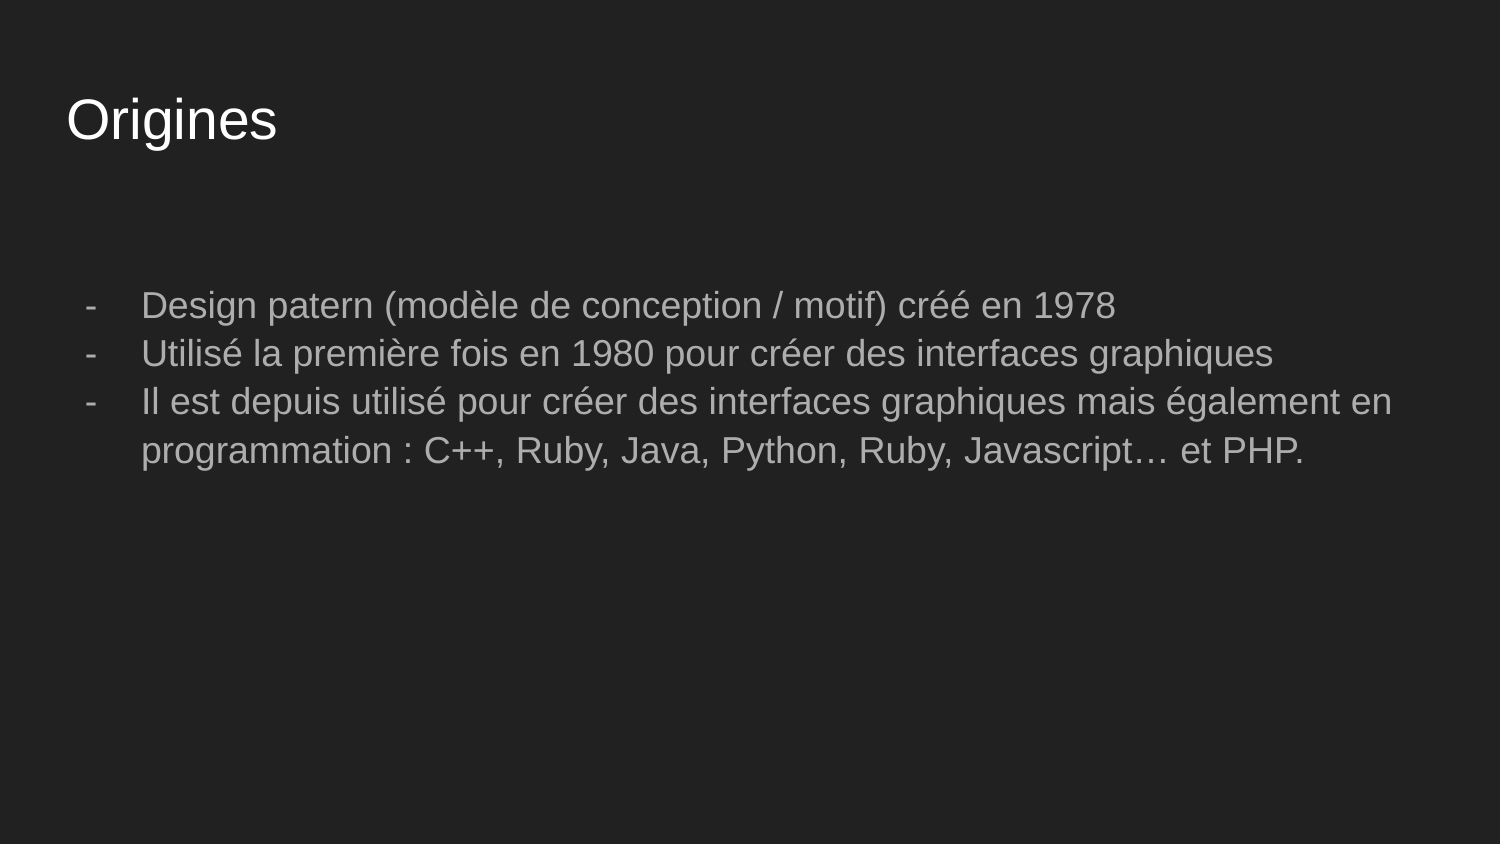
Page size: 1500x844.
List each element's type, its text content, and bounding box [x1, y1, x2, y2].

list Design patern (modèle de conception / motif) créé en 1978 Utilisé la première fois en 1980 pour créer des interfaces graphiques Il est depuis utilisé pour créer des interfaces graphiques mais également en programmation : C++, Ruby, Java, Python, Ruby, Javascript… et PHP. [51, 263, 1449, 581]
title Origines [51, 72, 1449, 167]
